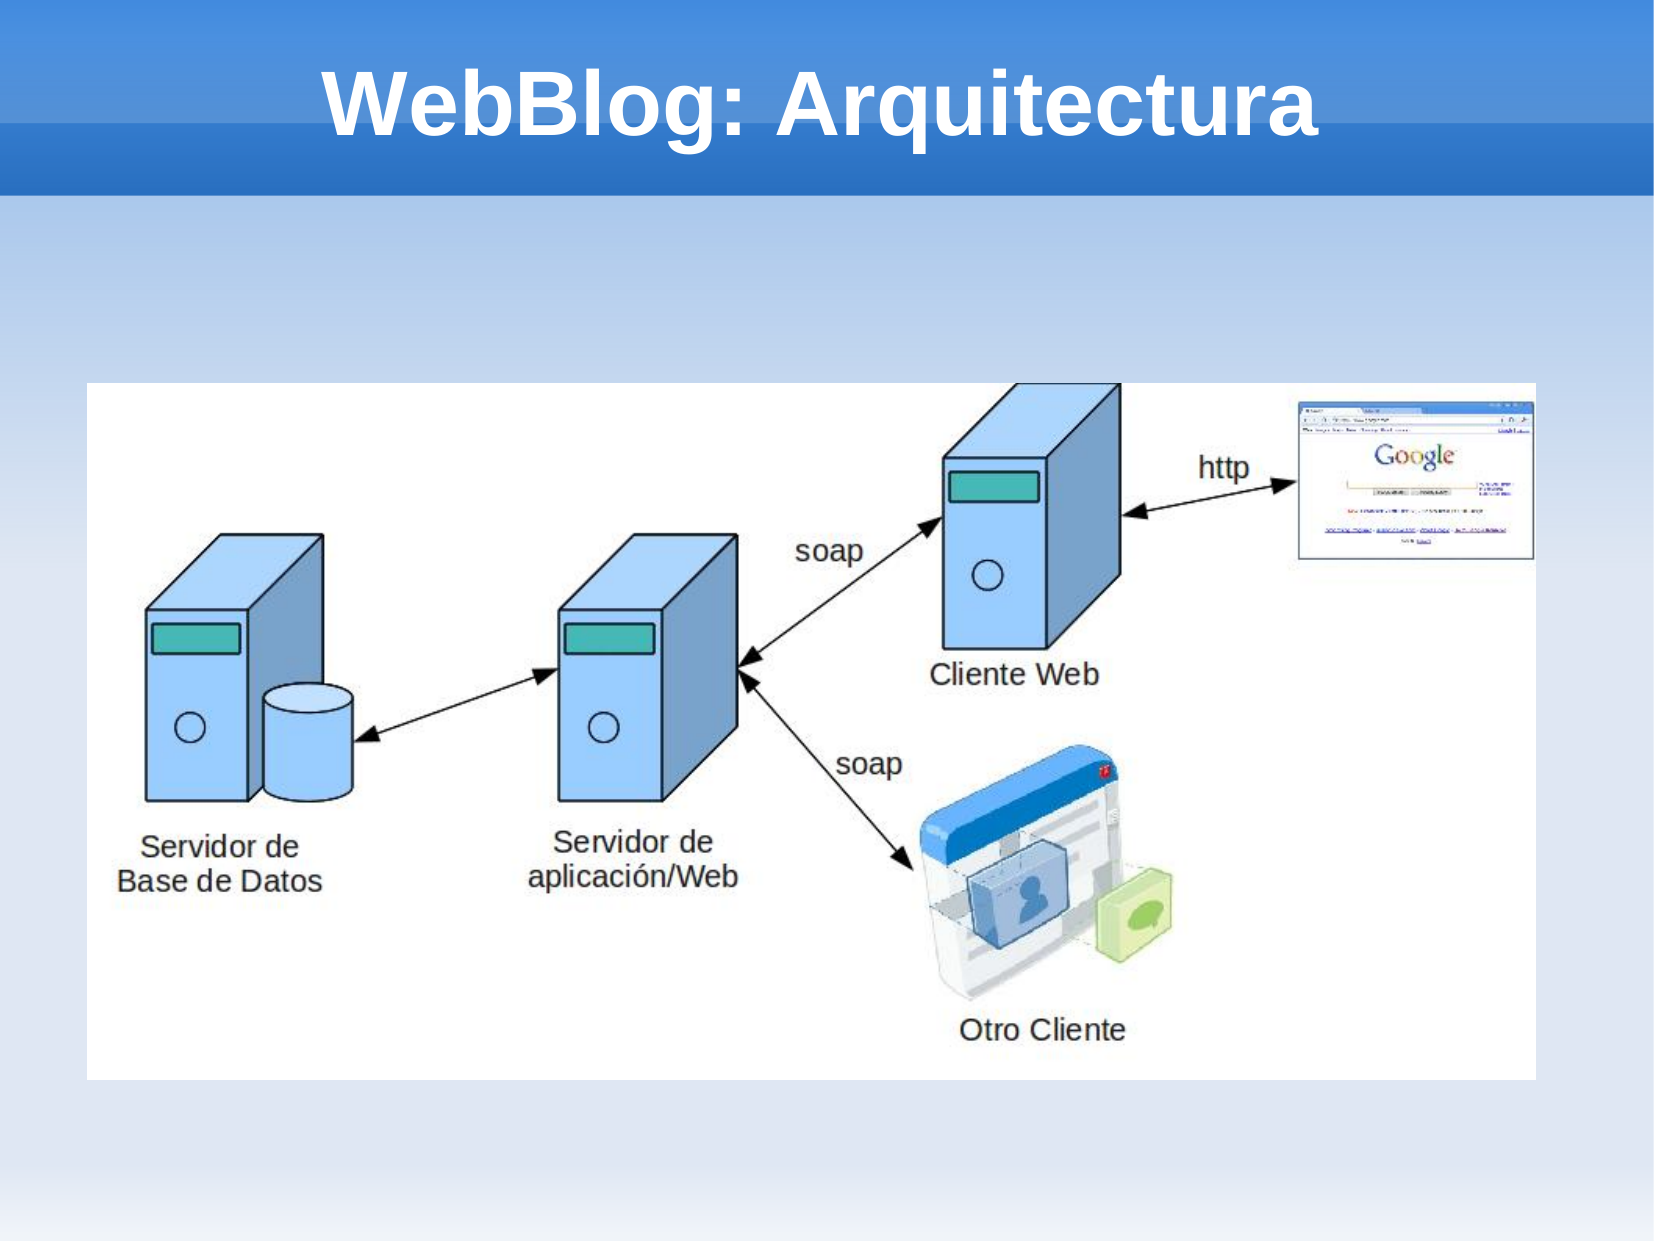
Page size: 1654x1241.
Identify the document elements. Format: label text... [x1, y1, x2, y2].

picture [0, 0, 1654, 1241]
title WebBlog: Arquitectura [76, 7, 1565, 200]
